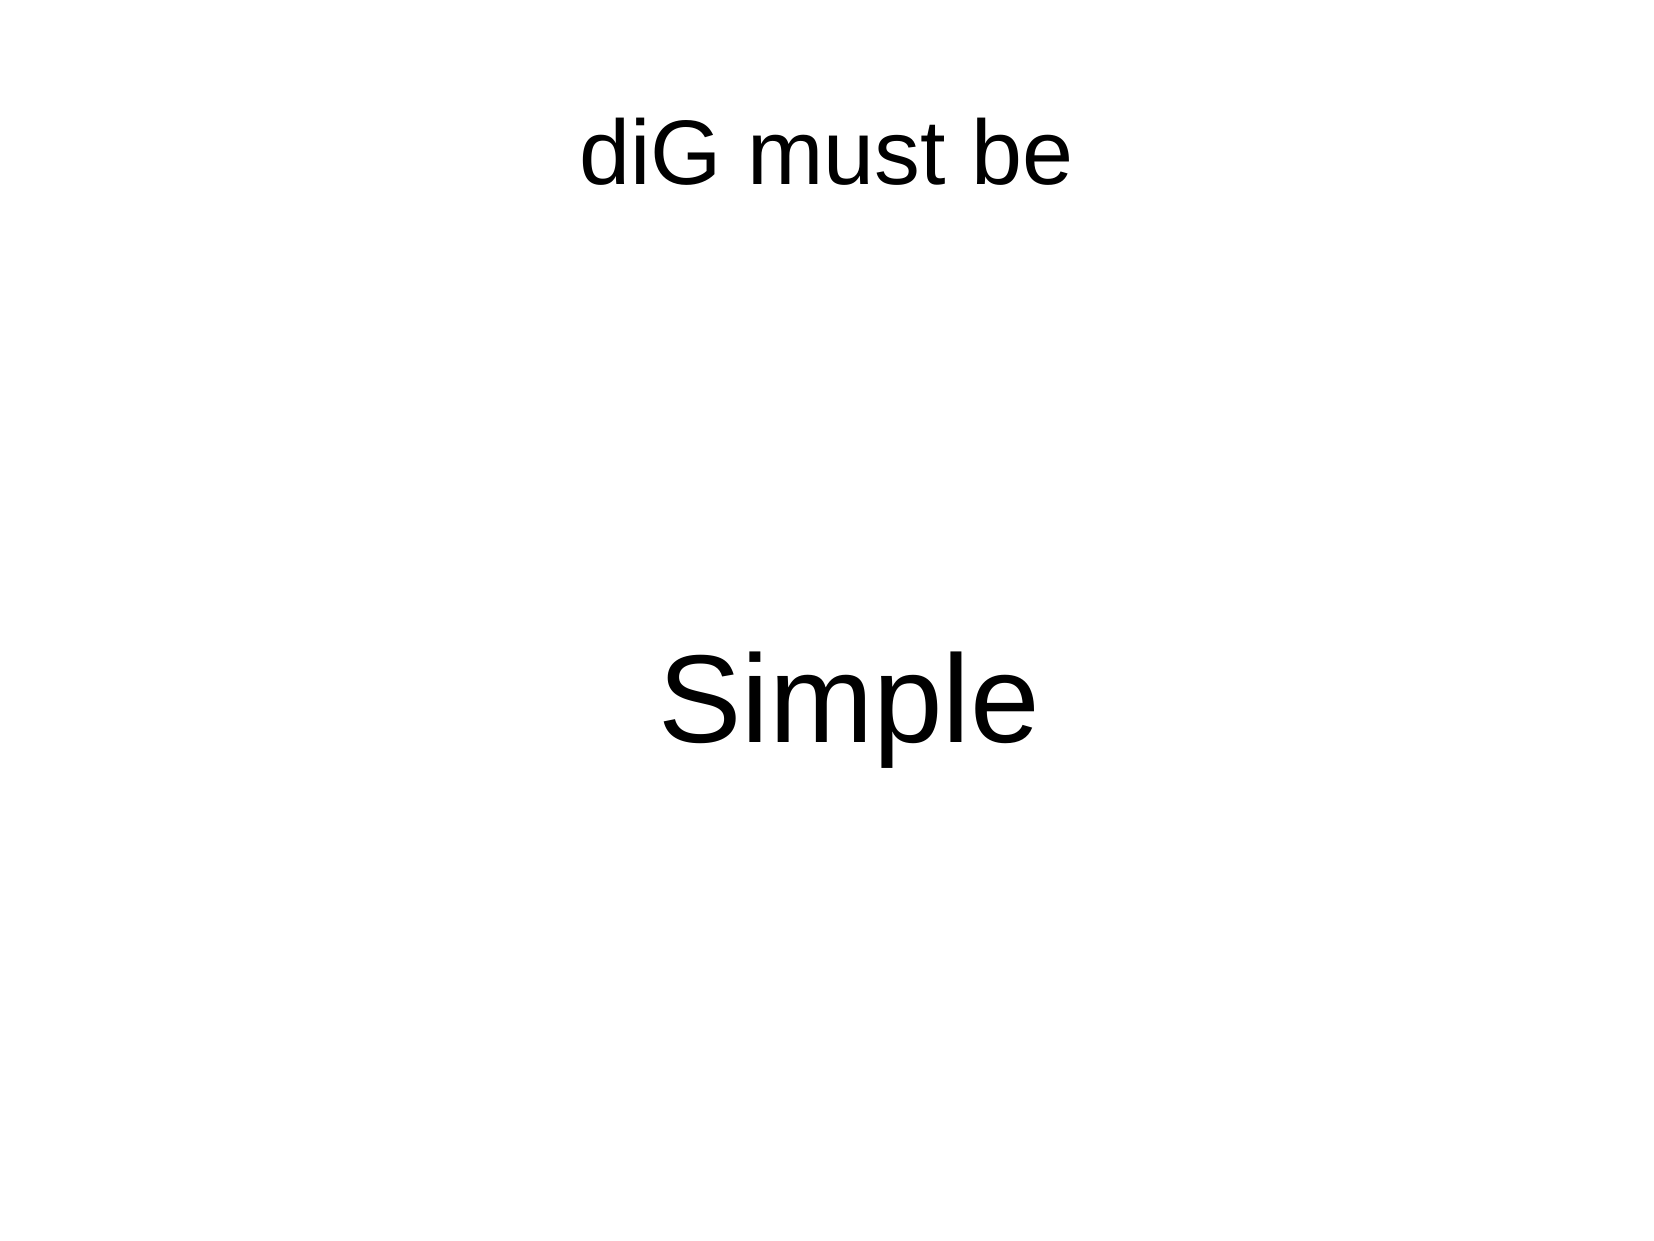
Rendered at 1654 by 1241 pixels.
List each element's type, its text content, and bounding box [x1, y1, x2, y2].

title diG must be [82, 49, 1571, 257]
subtitle Simple [82, 290, 1571, 1109]
